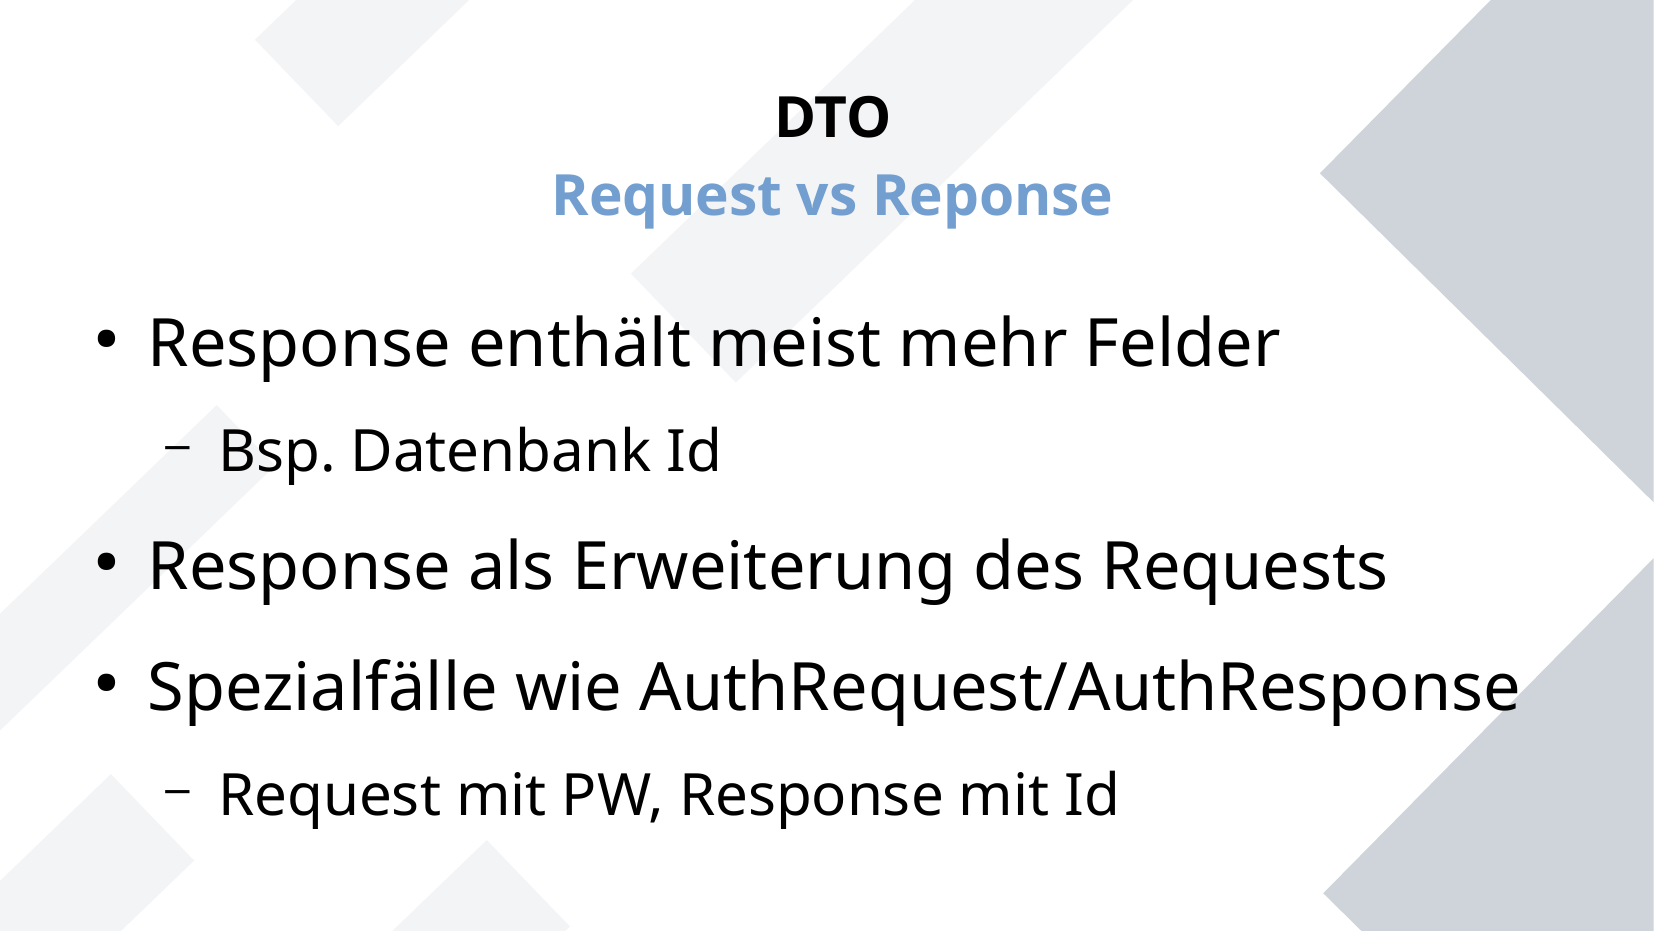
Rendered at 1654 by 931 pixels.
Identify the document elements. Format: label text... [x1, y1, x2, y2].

list Response enthält meist mehr Felder Bsp. Datenbank Id Response als Erweiterung des Requests Spezialfälle wie AuthRequest/AuthResponse Request mit PW, Response mit Id [76, 295, 1565, 835]
title DTO Request vs Reponse [88, 76, 1577, 233]
